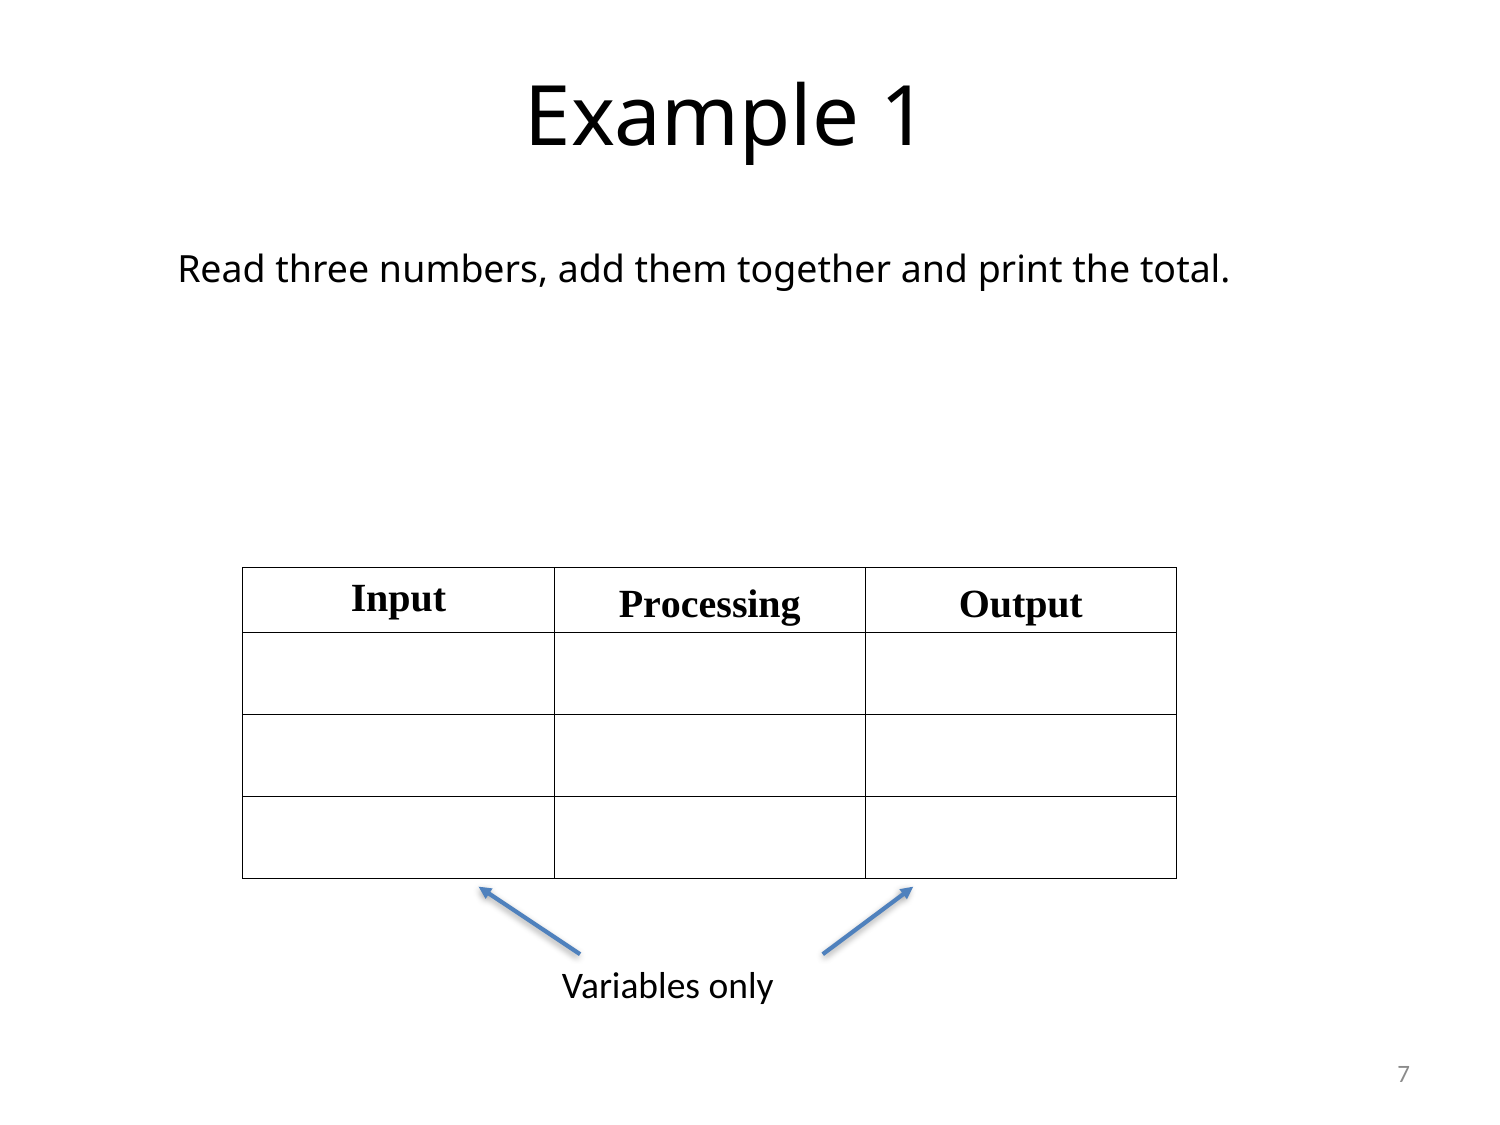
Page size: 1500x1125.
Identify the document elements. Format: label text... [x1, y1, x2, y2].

chart [230, 567, 1303, 927]
slide_number <number> [1074, 1042, 1425, 1103]
text_box Read three numbers, add them together and print the total. [162, 237, 1379, 298]
title Example 1 [87, 50, 1388, 275]
text_box Variables only [547, 954, 806, 1014]
